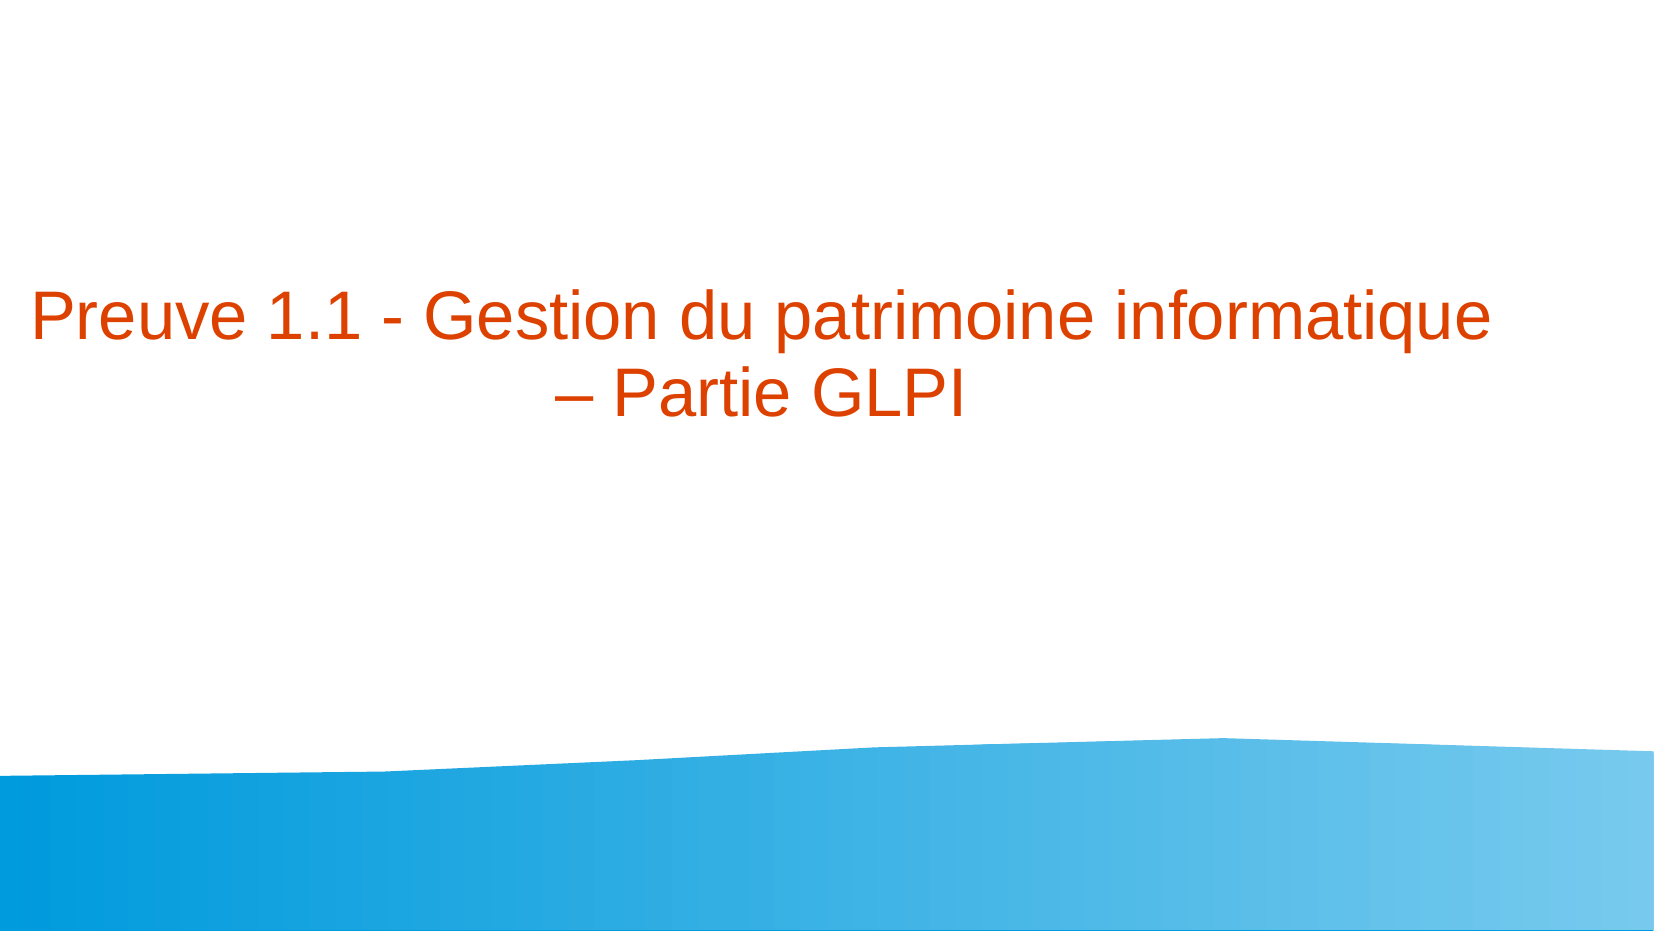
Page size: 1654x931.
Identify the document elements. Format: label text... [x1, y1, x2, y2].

title Preuve 1.1 - Gestion du patrimoine informatique – Partie GLPI [23, 265, 1501, 443]
